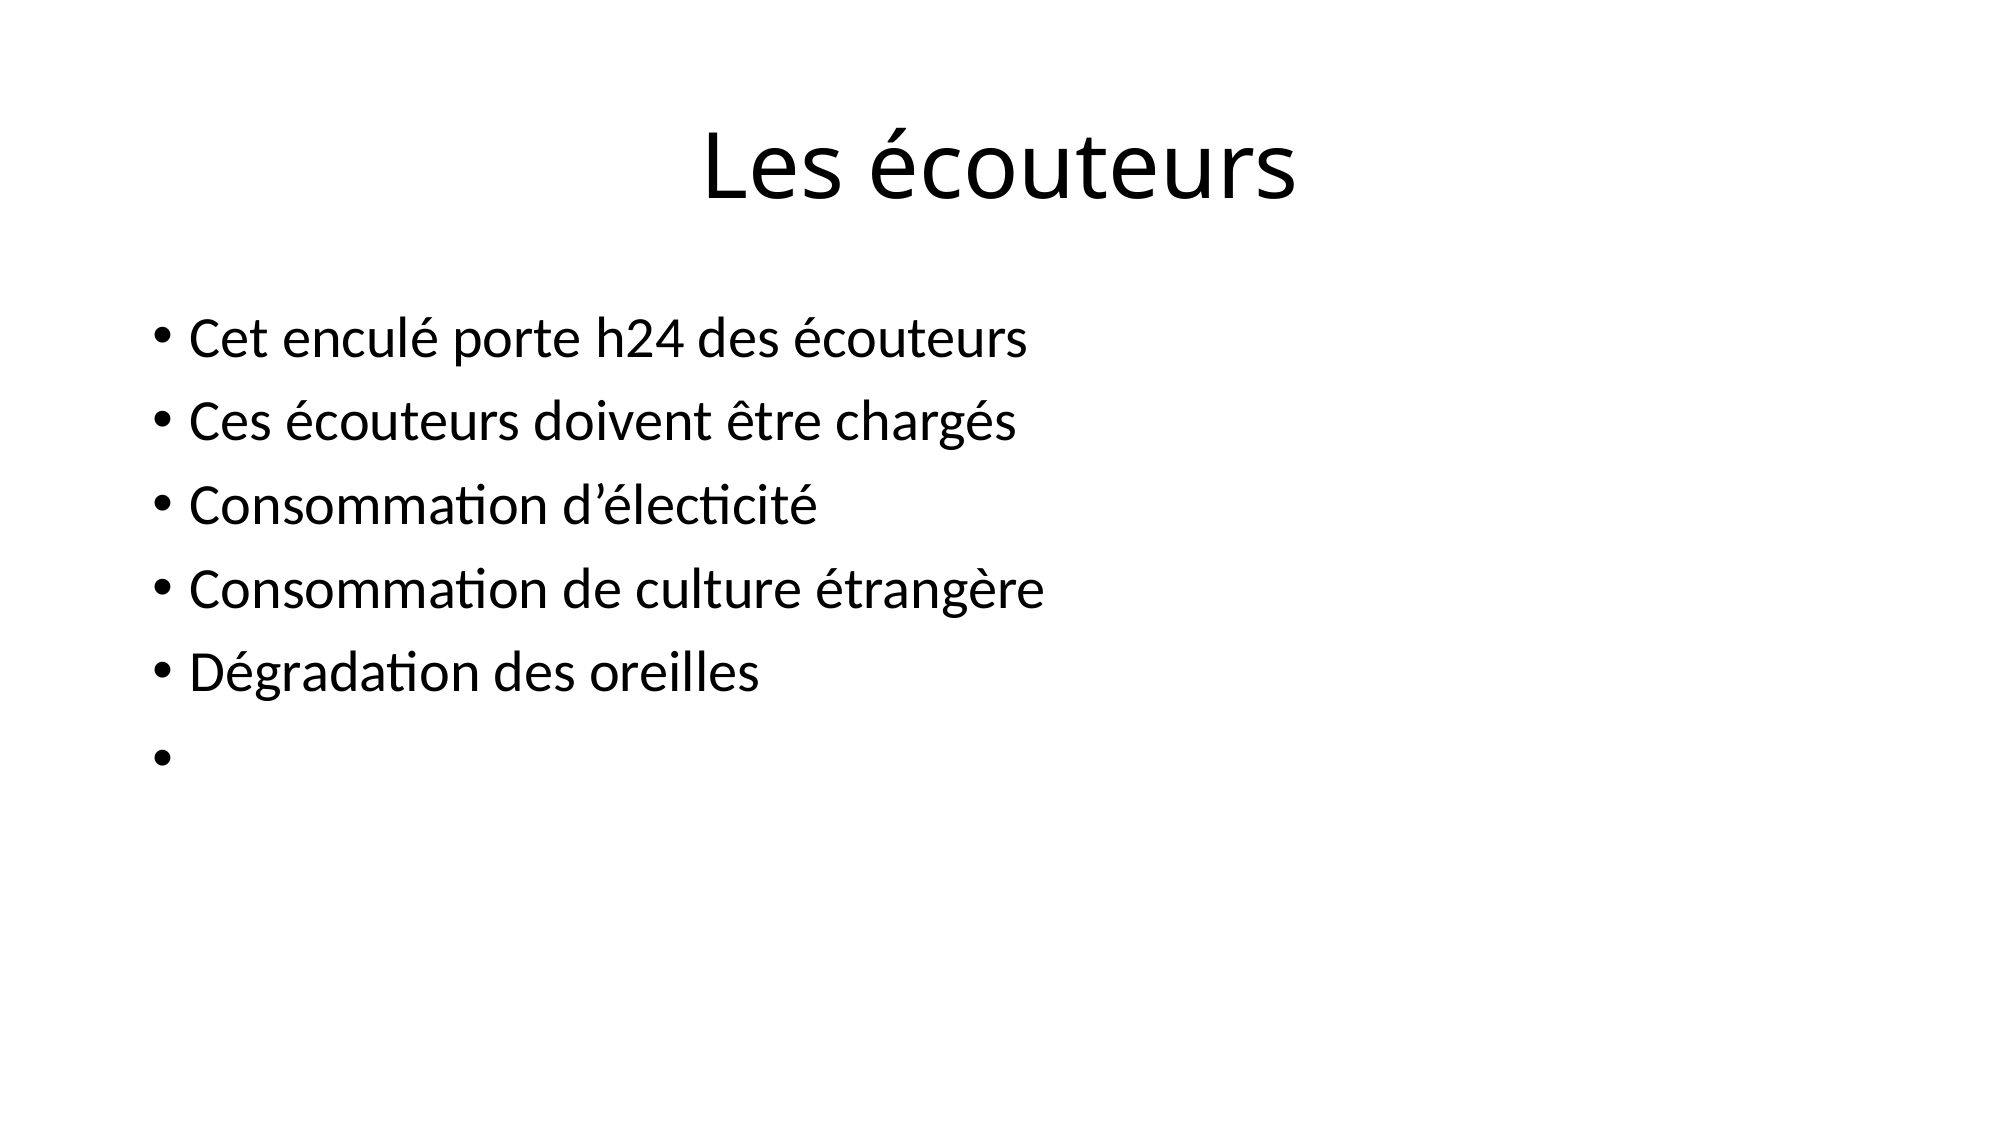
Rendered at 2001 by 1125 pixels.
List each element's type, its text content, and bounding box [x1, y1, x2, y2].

title Les écouteurs [137, 59, 1863, 278]
list Cet enculé porte h24 des écouteurs Ces écouteurs doivent être chargés Consommation d’électicité Consommation de culture étrangère Dégradation des oreilles [137, 299, 1863, 1014]
